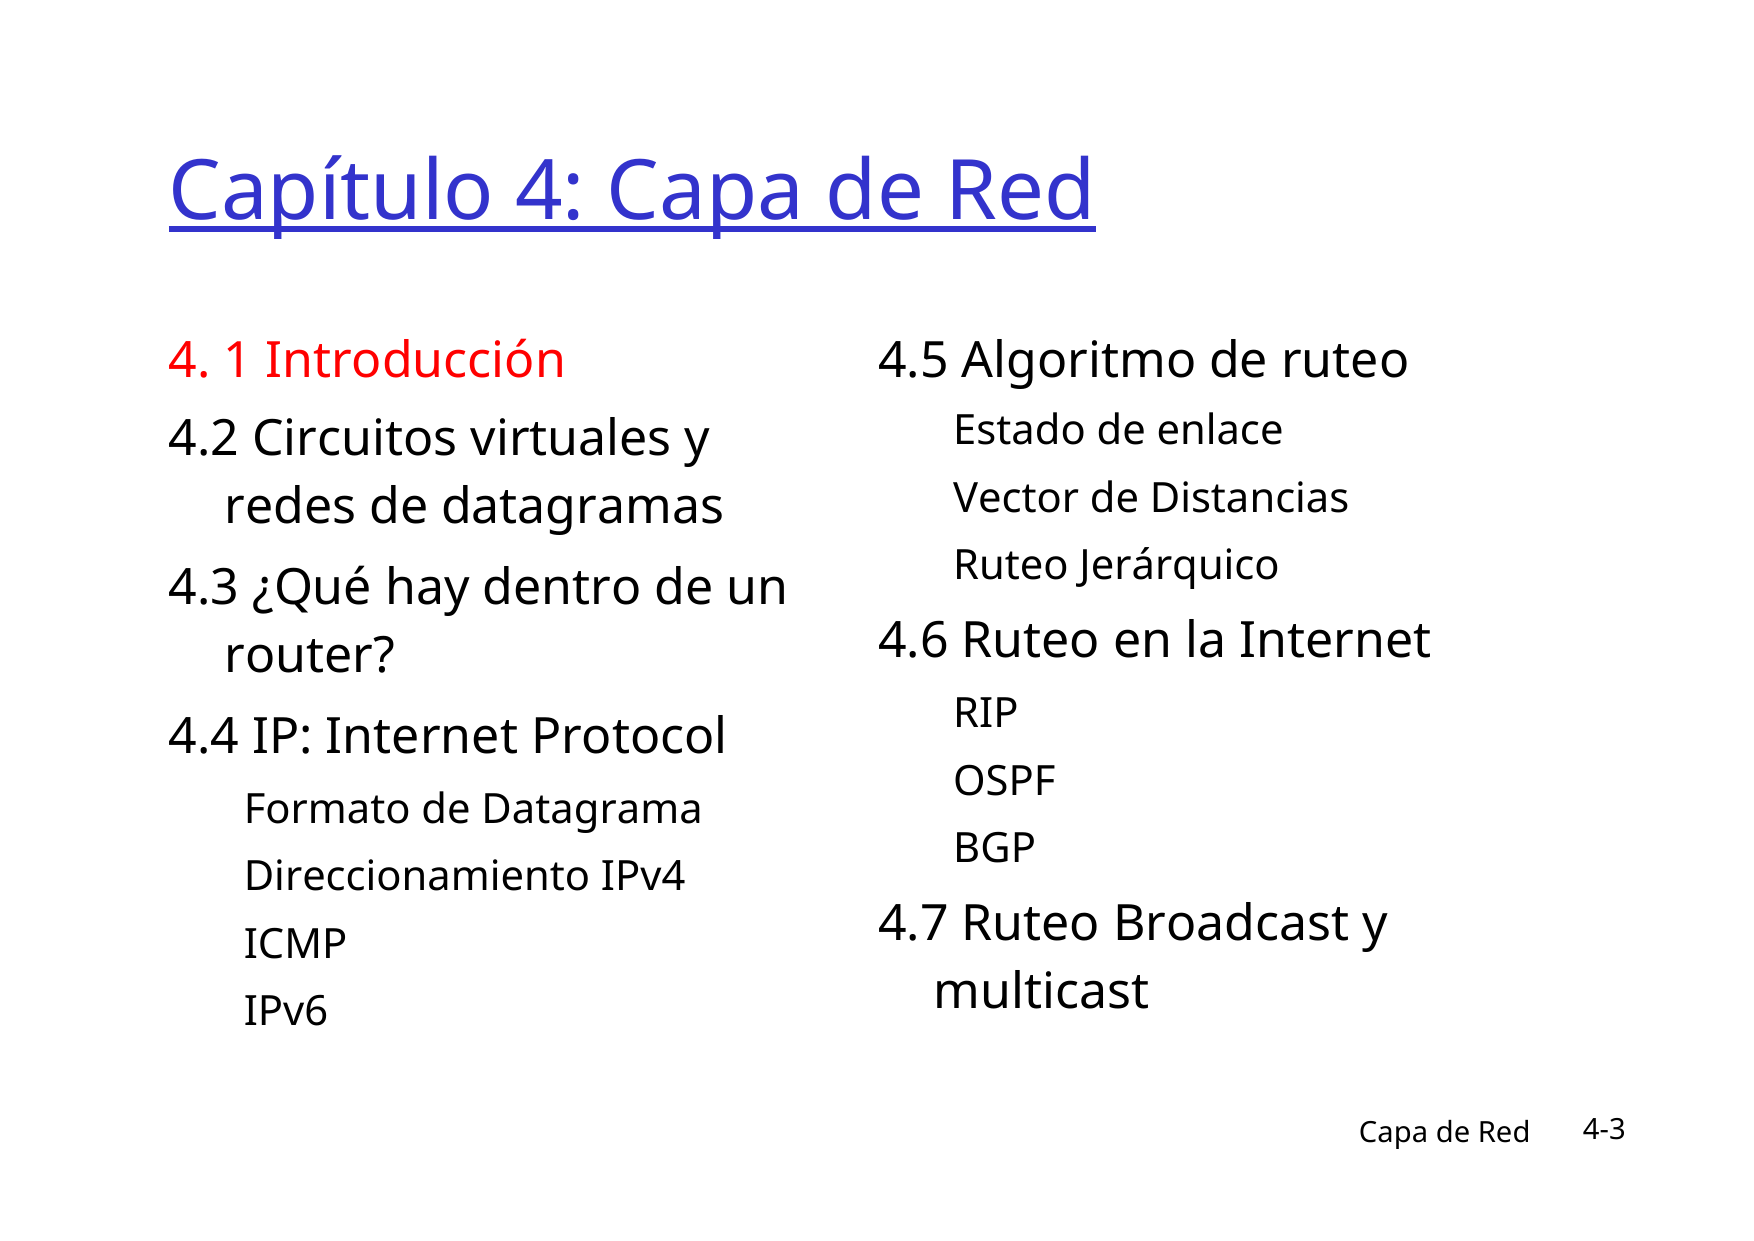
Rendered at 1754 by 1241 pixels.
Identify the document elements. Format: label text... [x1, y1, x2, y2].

list 4. 1 Introducción 4.2 Circuitos virtuales y redes de datagramas 4.3 ¿Qué hay dentro de un router? 4.4 IP: Internet Protocol Formato de Datagrama Direccionamiento IPv4 ICMP IPv6 [153, 320, 836, 1138]
list 4.5 Algoritmo de ruteo Estado de enlace Vector de Distancias Ruteo Jerárquico 4.6 Ruteo en la Internet RIP OSPF BGP 4.7 Ruteo Broadcast y multicast [863, 320, 1546, 1143]
title Capítulo 4: Capa de Red [154, 95, 1546, 284]
